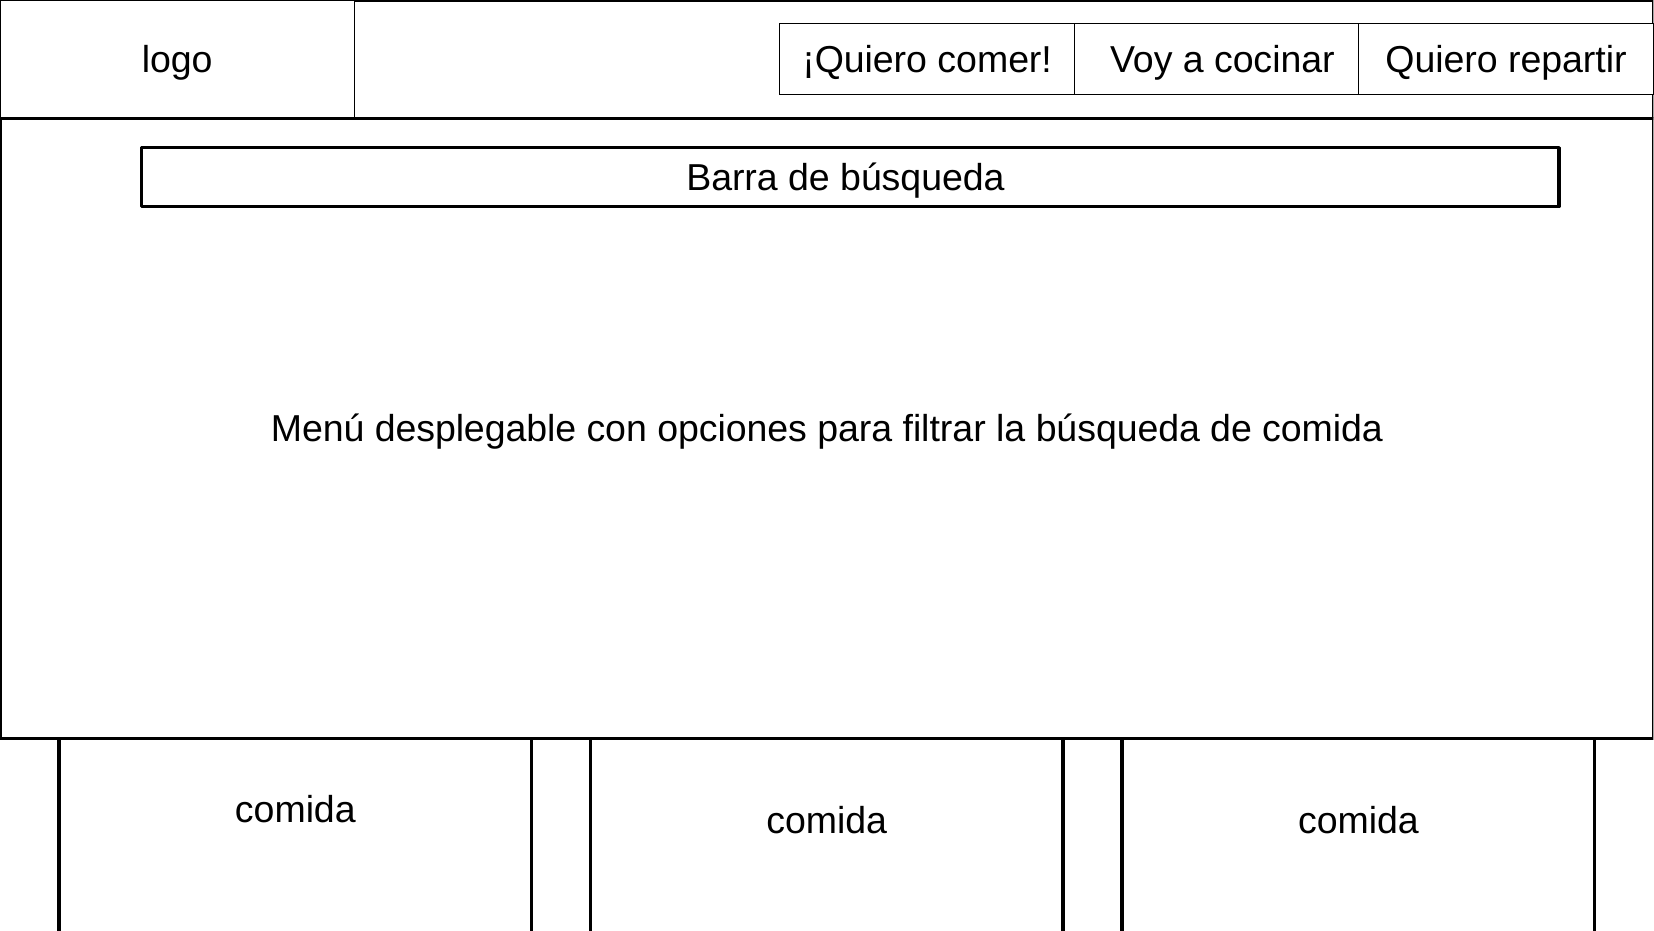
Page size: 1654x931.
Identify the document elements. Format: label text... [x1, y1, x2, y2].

text_box Voy a cocinar [1074, 23, 1358, 95]
text_box comida [590, 739, 1063, 931]
text_box Menú desplegable con opciones para filtrar la búsqueda de comida [0, 118, 1654, 739]
text_box logo [0, 0, 355, 118]
text_box comida [1122, 739, 1595, 931]
text_box [355, 0, 1654, 118]
text_box comida [59, 739, 532, 931]
text_box ¡Quiero comer! [779, 23, 1074, 95]
text_box Quiero repartir [1358, 23, 1654, 95]
text_box Barra de búsqueda [141, 147, 1560, 207]
